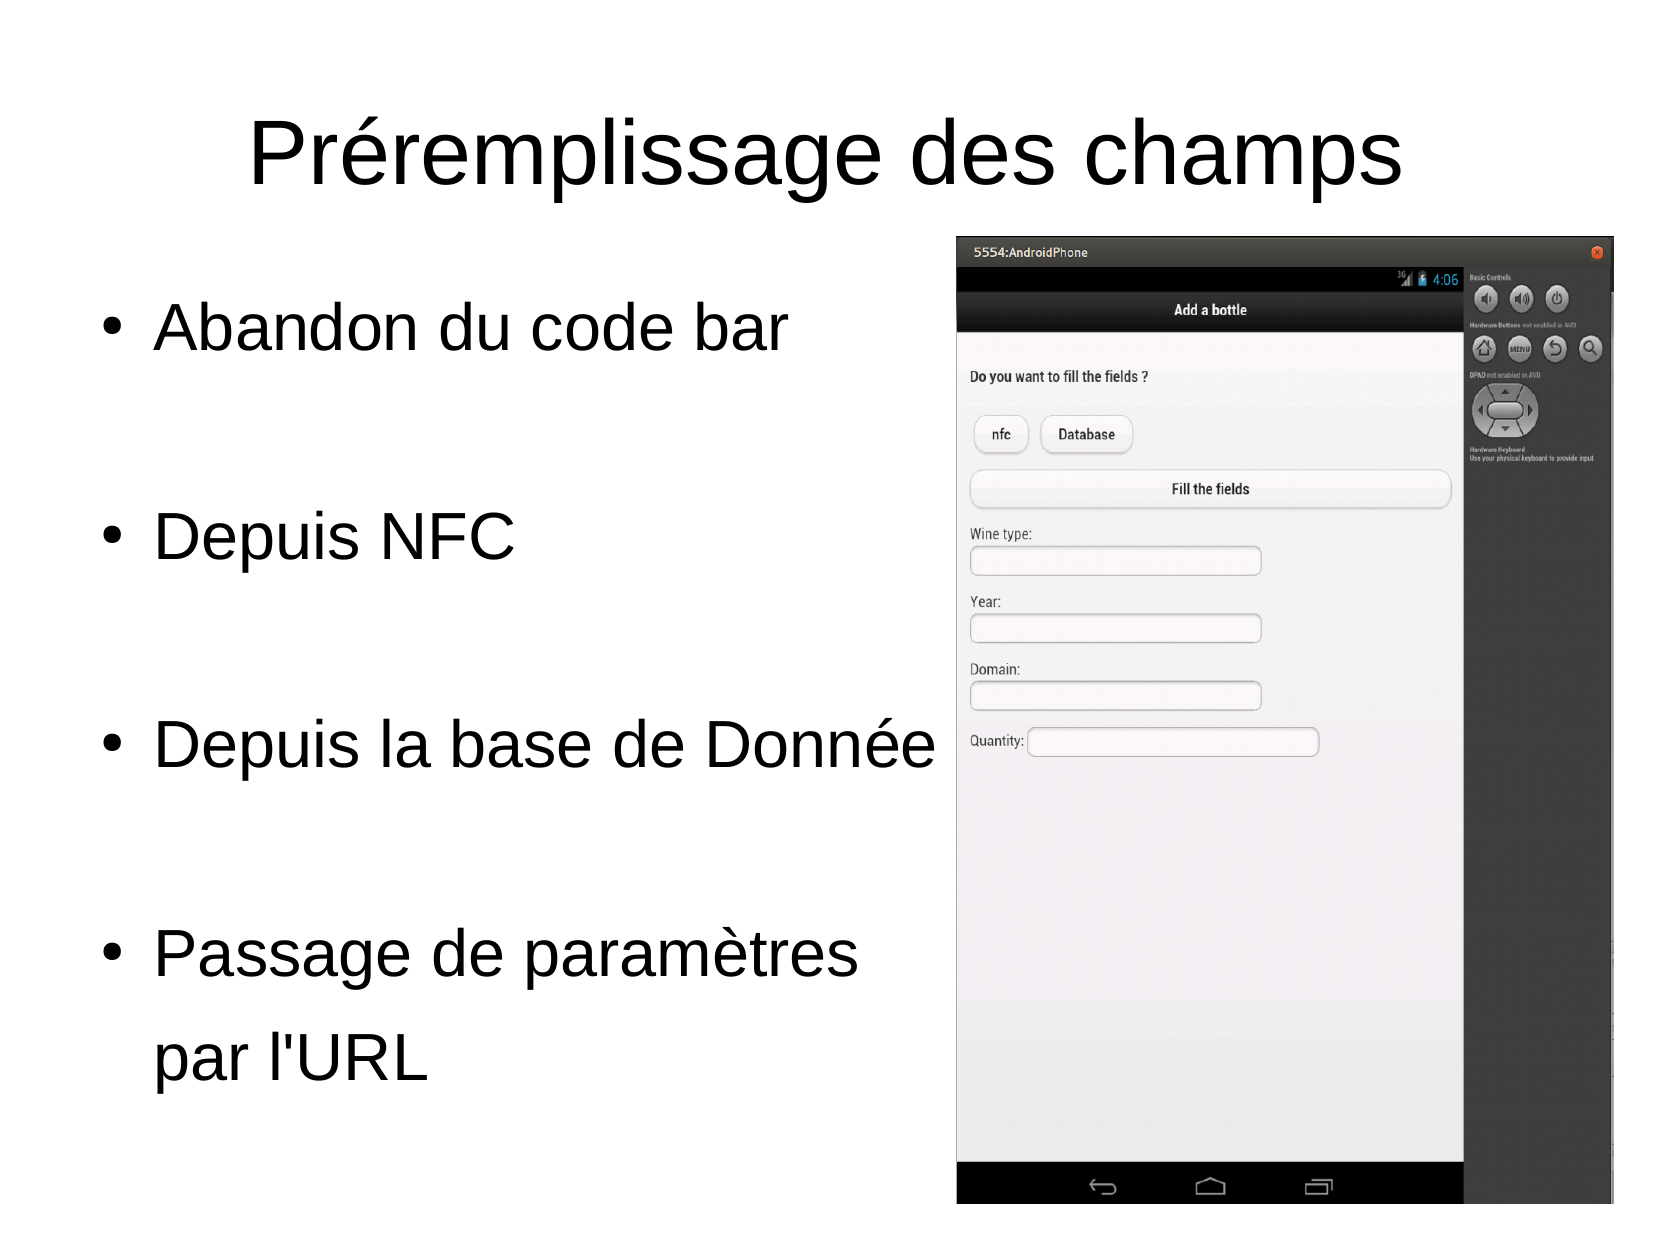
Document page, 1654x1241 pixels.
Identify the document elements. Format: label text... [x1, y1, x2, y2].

list Abandon du code bar Depuis NFC Depuis la base de Donnée Passage de paramètres par l'URL [82, 290, 956, 1158]
title Préremplissage des champs [82, 49, 1571, 257]
picture [956, 236, 1614, 1204]
